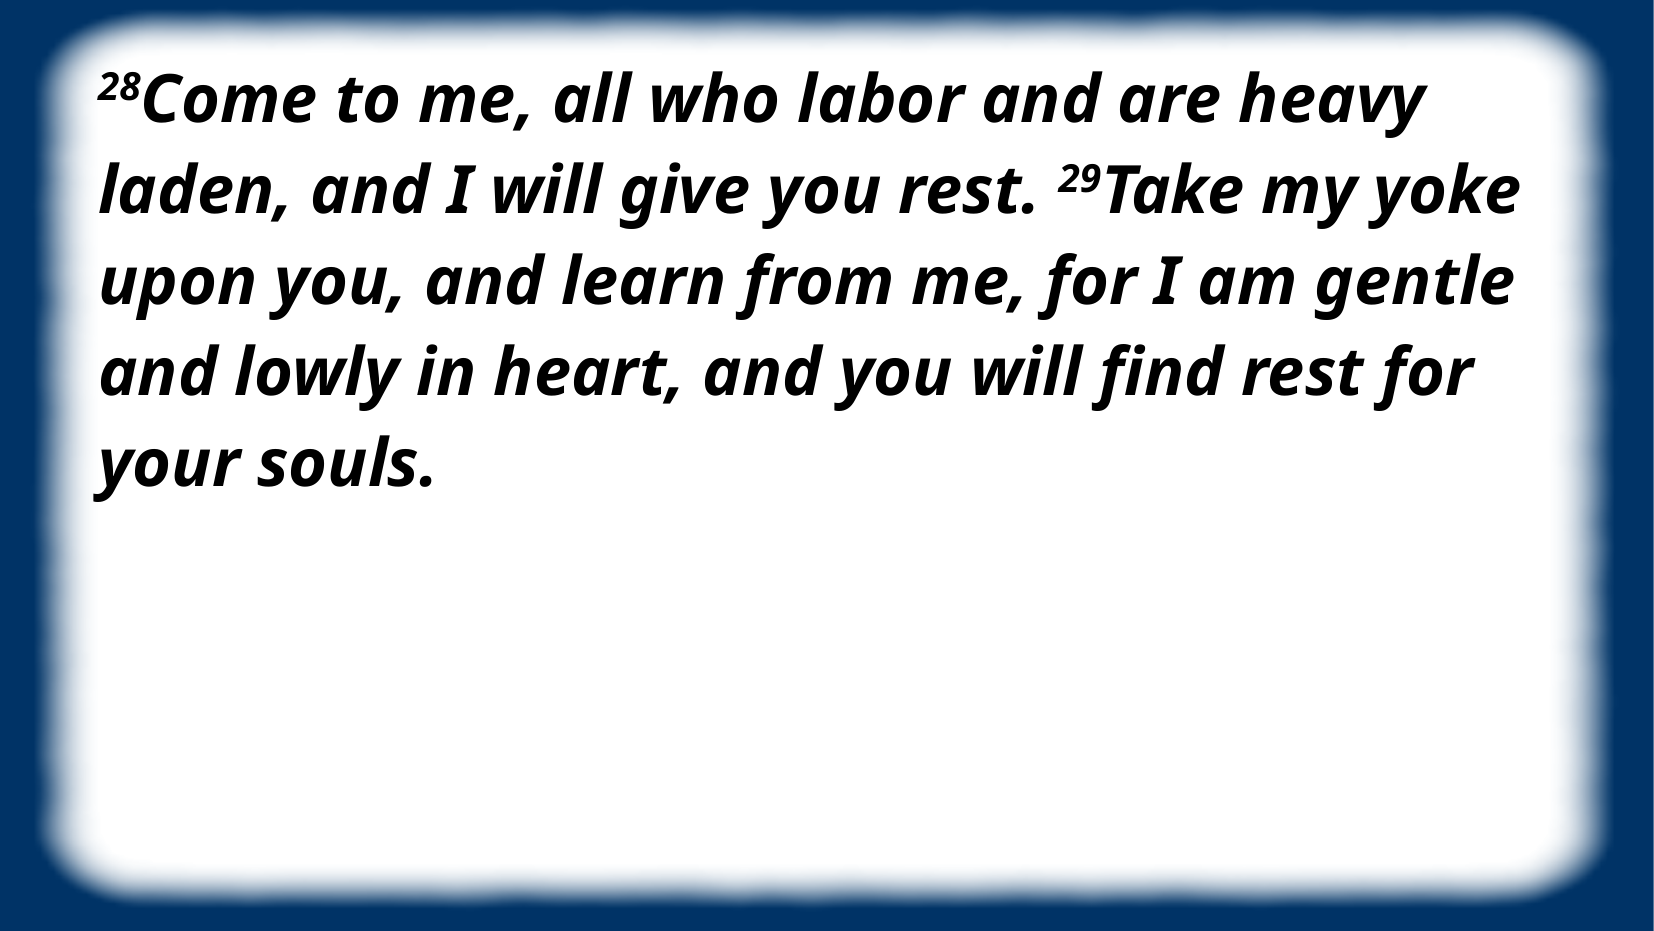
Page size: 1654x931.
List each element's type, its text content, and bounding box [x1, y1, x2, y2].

picture [0, 0, 1654, 931]
text_box 28Come to me, all who labor and are heavy laden, and I will give you rest. 29Take my yoke upon you, and learn from me, for I am gentle and lowly in heart, and you will find rest for your souls. [83, 44, 1554, 503]
